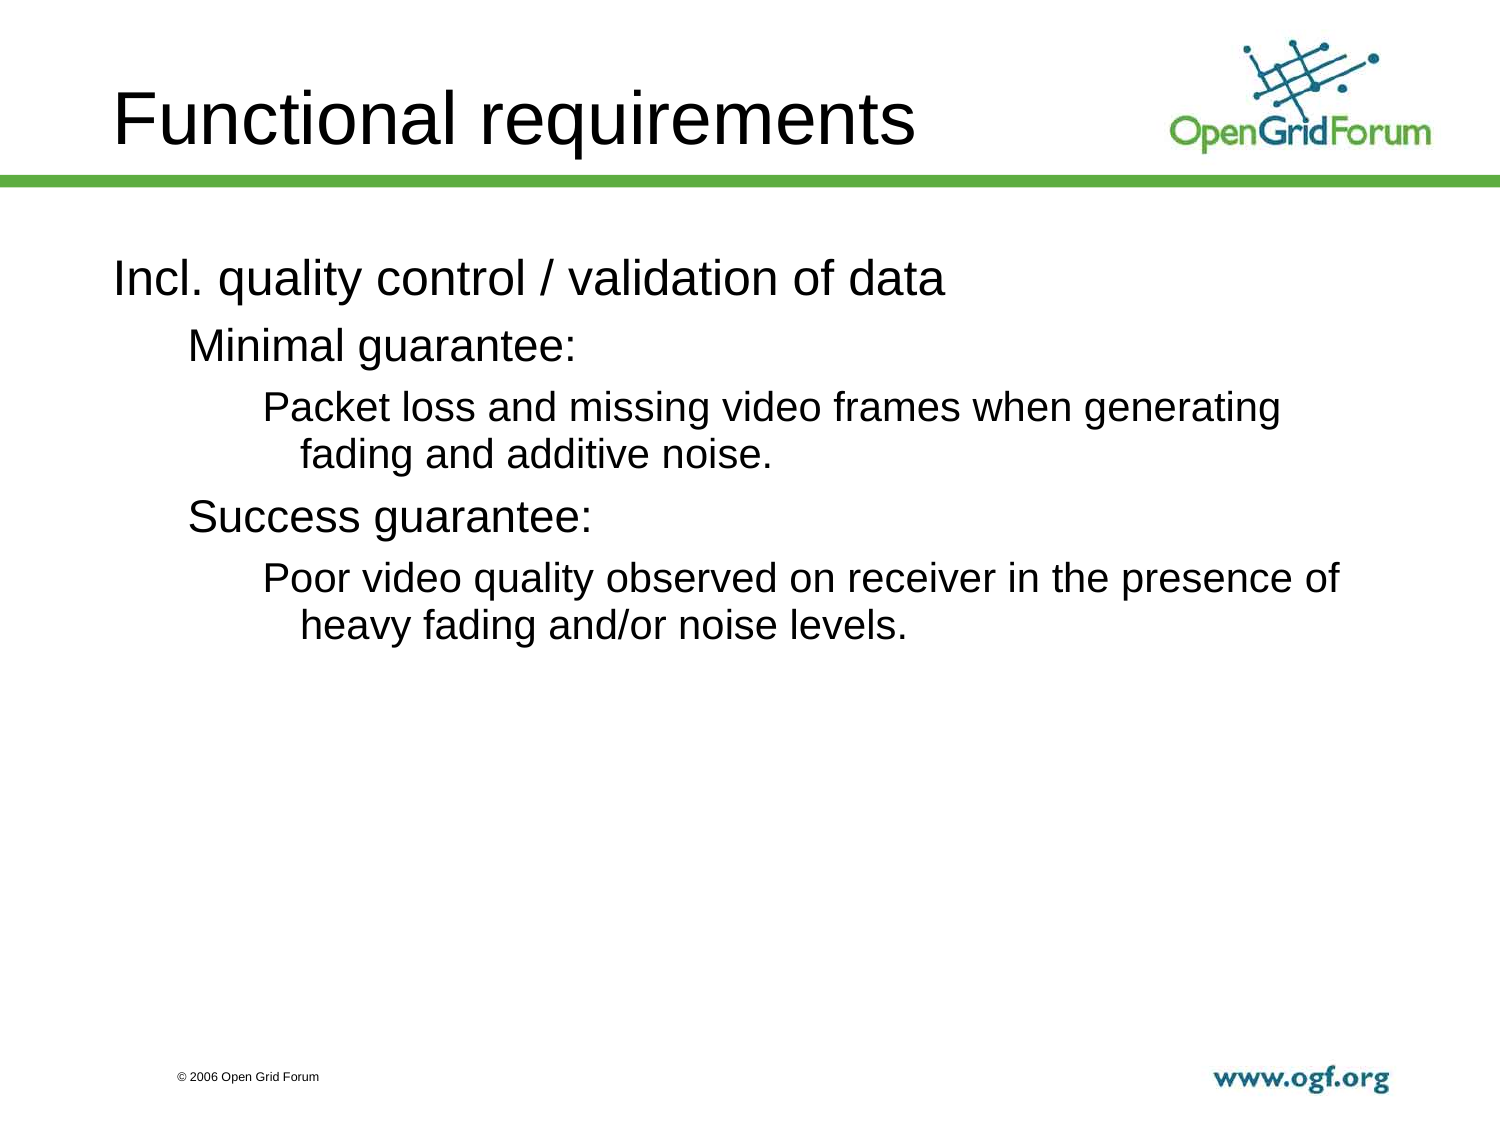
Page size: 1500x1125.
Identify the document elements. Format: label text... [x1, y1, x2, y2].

picture [0, 0, 1500, 174]
picture [0, 188, 1500, 1125]
list Incl. quality control / validation of data Minimal guarantee: Packet loss and missing video frames when generating fading and additive noise. Success guarantee: Poor video quality observed on receiver in the presence of heavy fading and/or noise levels. [112, 249, 1388, 649]
title Functional requirements [112, 23, 1388, 215]
